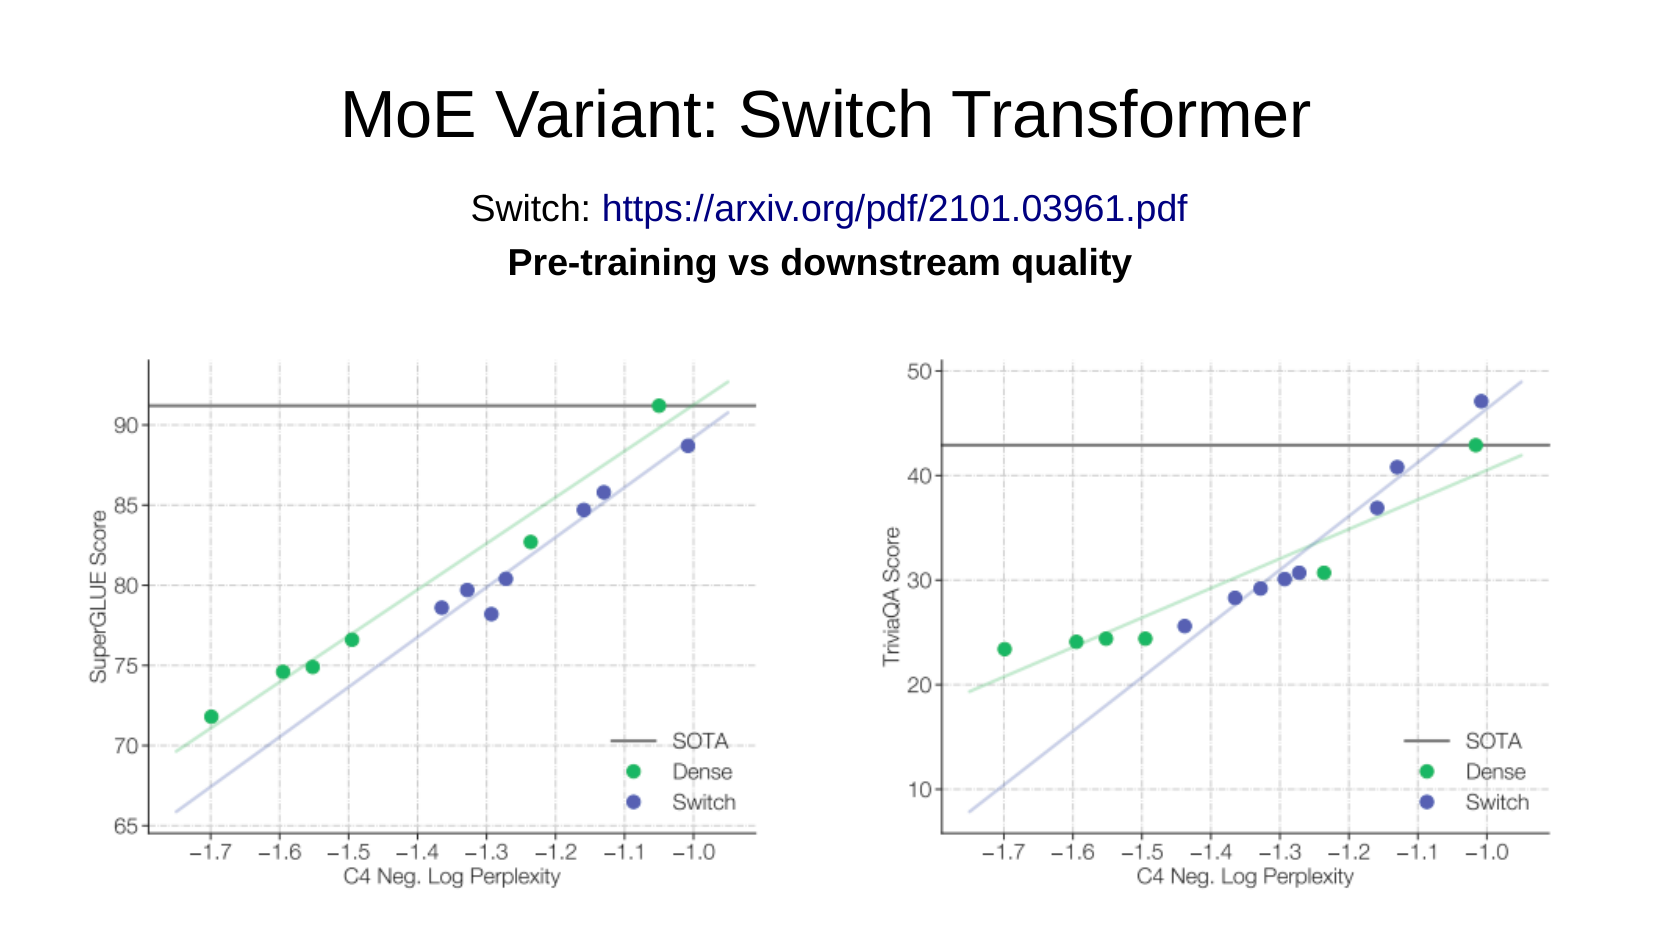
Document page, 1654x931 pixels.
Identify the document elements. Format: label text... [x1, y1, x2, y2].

text_box Pre-training vs downstream quality [446, 234, 1194, 291]
title MoE Variant: Switch Transformer [82, 37, 1571, 179]
picture [70, 333, 1571, 900]
text_box Switch: https://arxiv.org/pdf/2101.03961.pdf [0, 179, 1654, 279]
